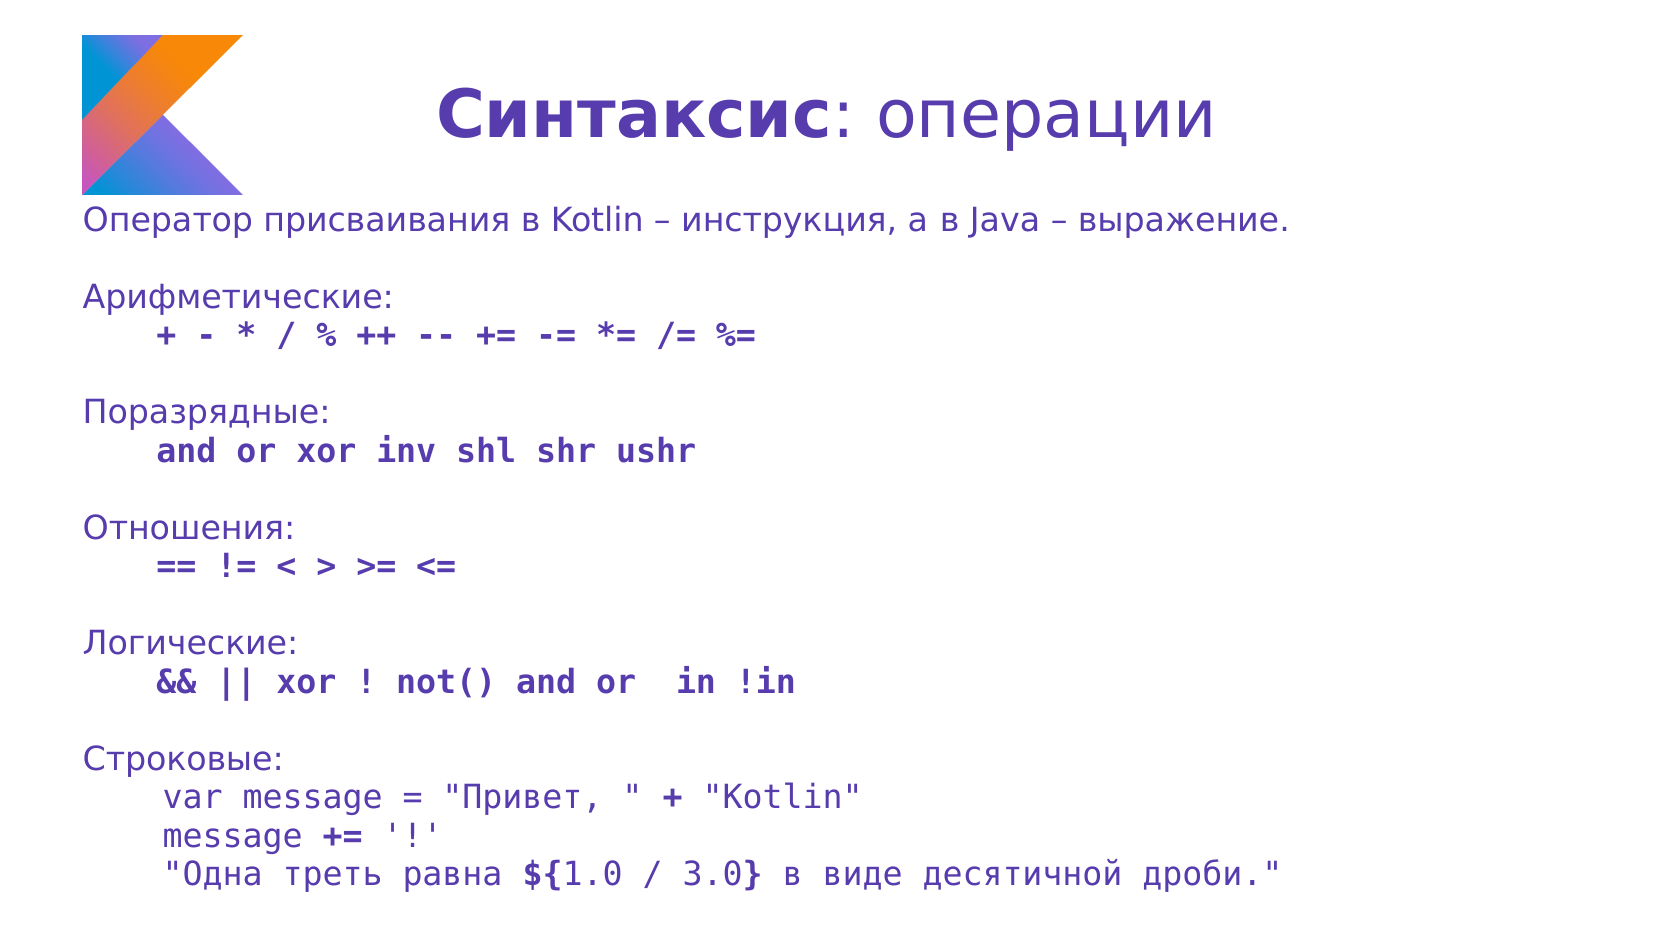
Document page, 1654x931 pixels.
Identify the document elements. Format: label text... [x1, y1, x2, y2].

title Синтаксис: операции [243, 37, 1571, 193]
picture [82, 35, 243, 195]
subtitle Оператор присваивания в Kotlin – инструкция, а в Java – выражение. Арифметические: + - * / % ++ -- += -= *= /= %= Поразрядные: and or xor inv shl shr ushr Отношения: == != < > >= <= Логические: && || xor ! not() and or in !in Строковые: var message = "Привет, " + "Kotlin" message += '!' "Одна треть равна ${1.0 / 3.0} в виде десятичной дроби." [82, 200, 1571, 894]
